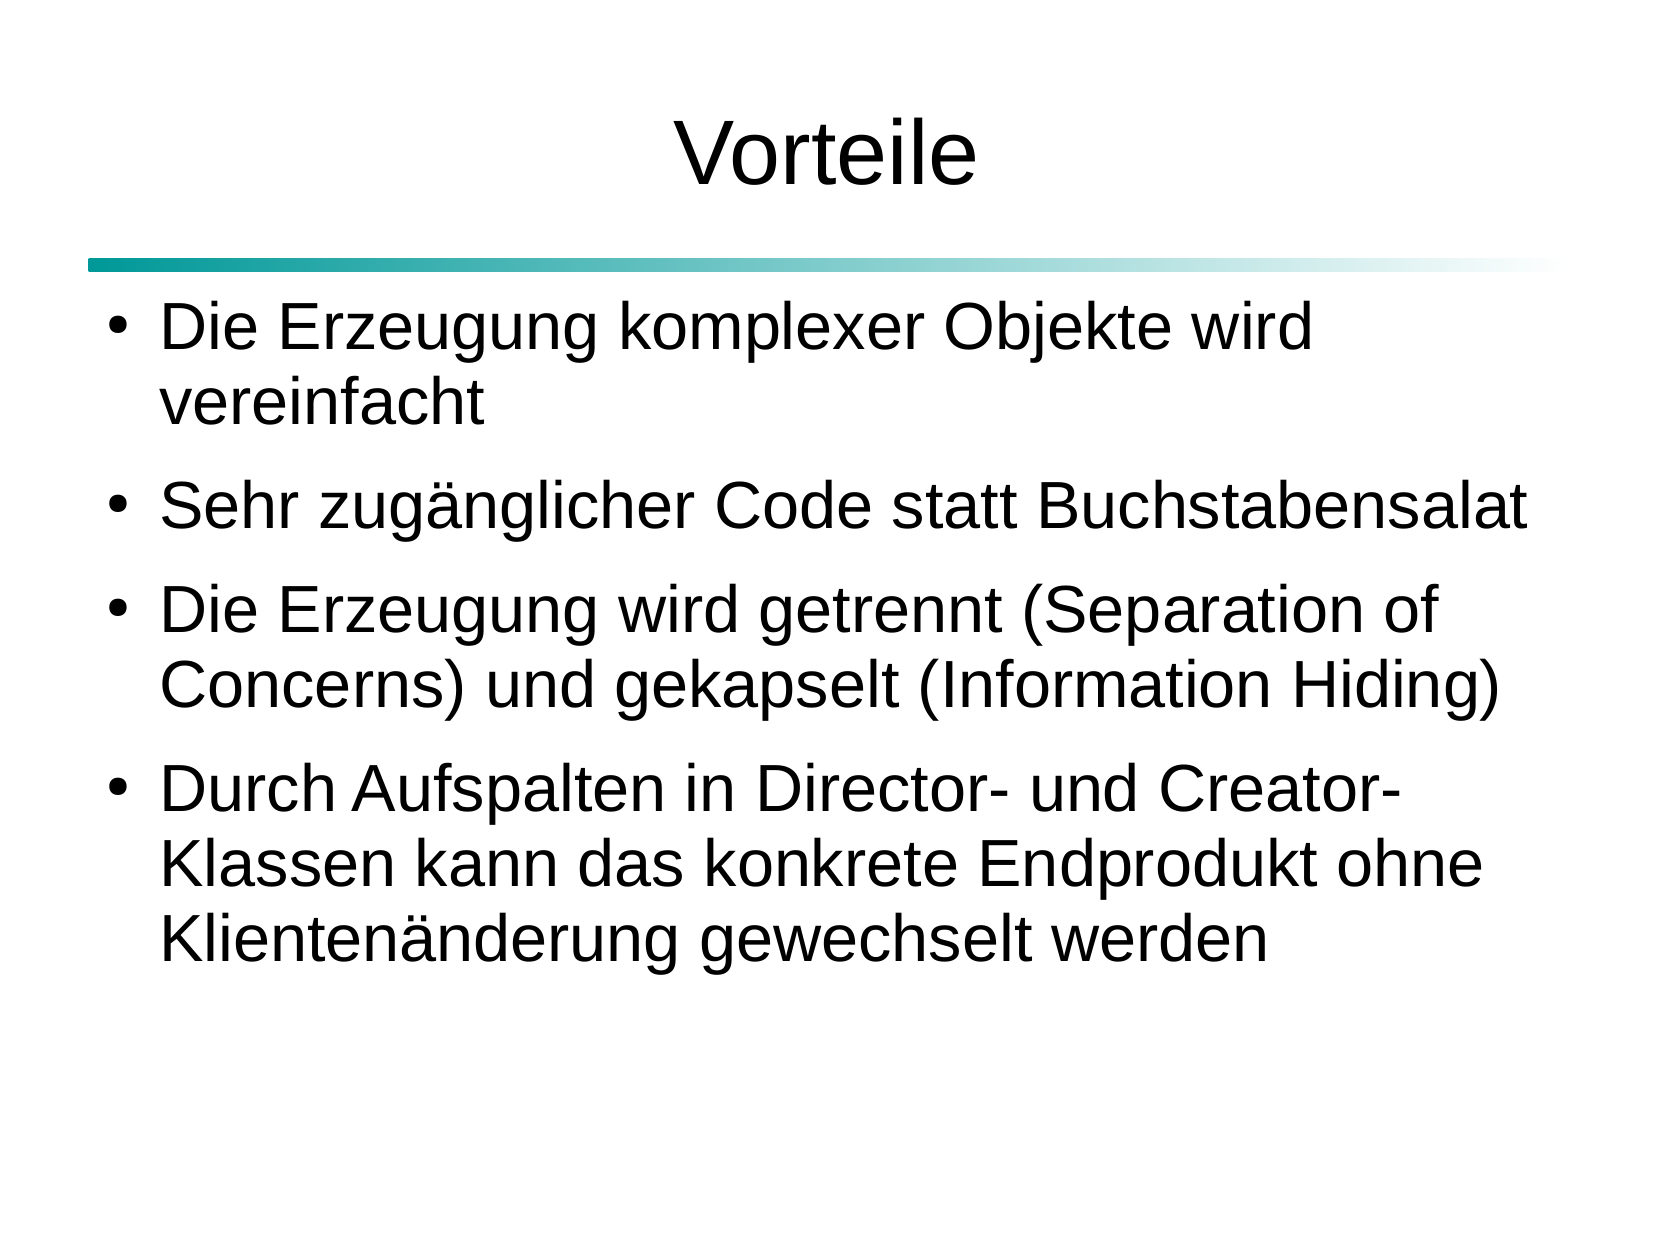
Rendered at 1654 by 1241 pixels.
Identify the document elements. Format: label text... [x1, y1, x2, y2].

list Die Erzeugung komplexer Objekte wird vereinfacht Sehr zugänglicher Code statt Buchstabensalat Die Erzeugung wird getrennt (Separation of Concerns) und gekapselt (Information Hiding) Durch Aufspalten in Director- und Creator-Klassen kann das konkrete Endprodukt ohne Klientenänderung gewechselt werden [88, 288, 1577, 1093]
title Vorteile [82, 56, 1571, 250]
